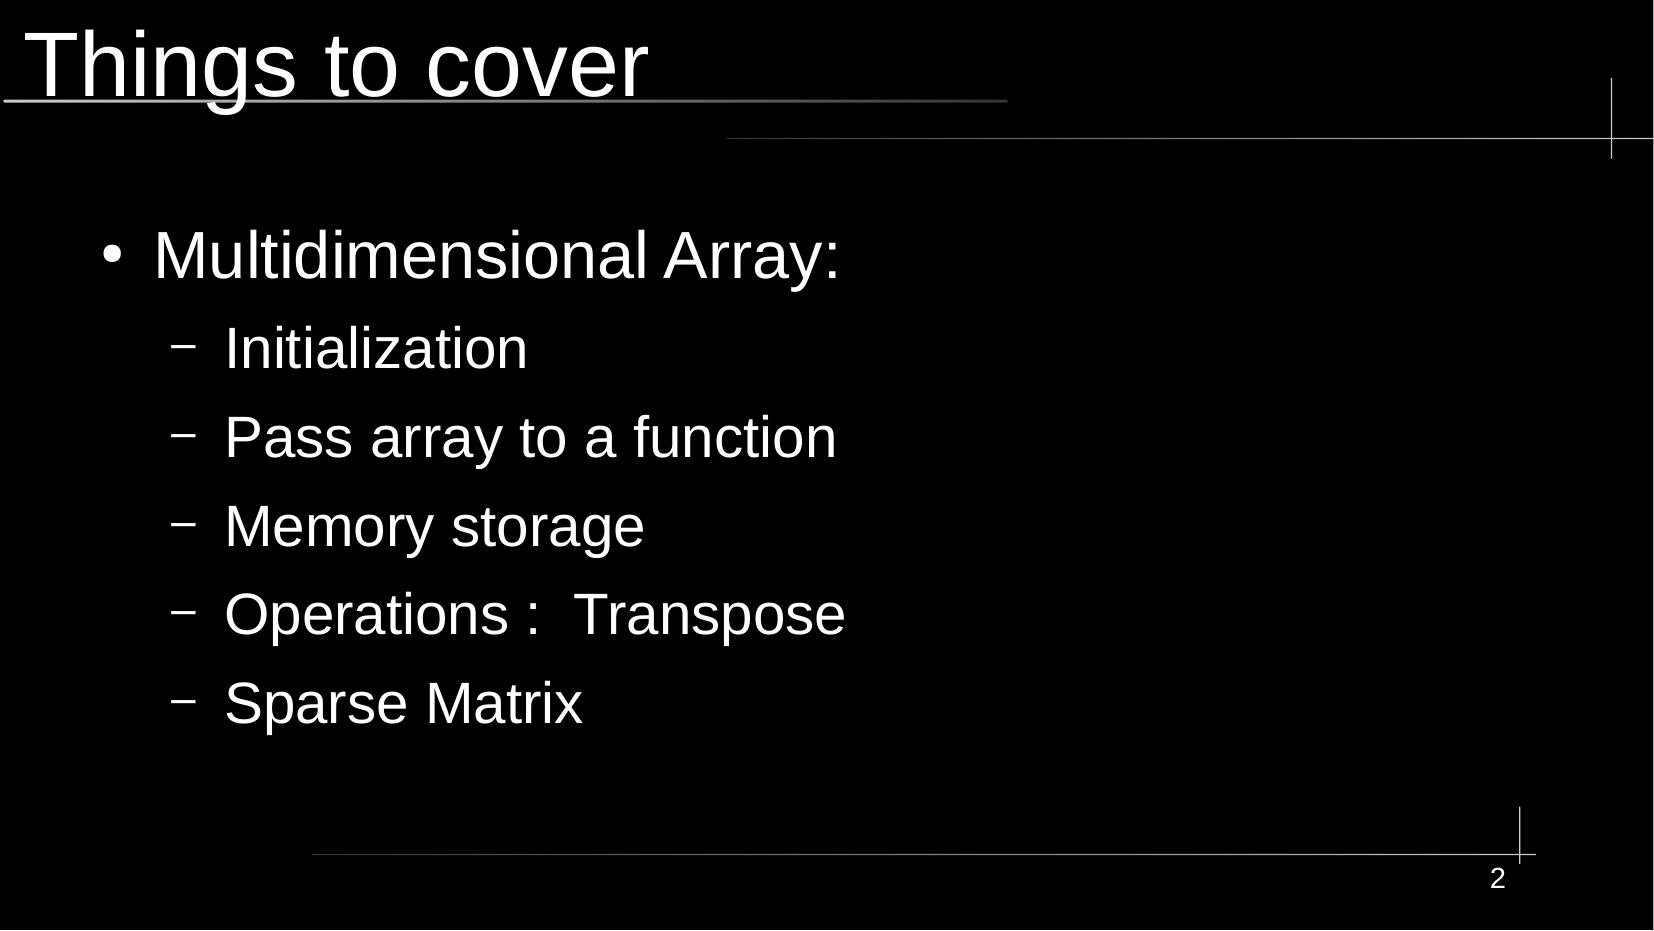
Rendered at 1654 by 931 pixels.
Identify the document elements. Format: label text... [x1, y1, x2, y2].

list Multidimensional Array: Initialization Pass array to a function Memory storage Operations : Transpose Sparse Matrix [82, 217, 1571, 758]
title Things to cover [23, 11, 1589, 119]
